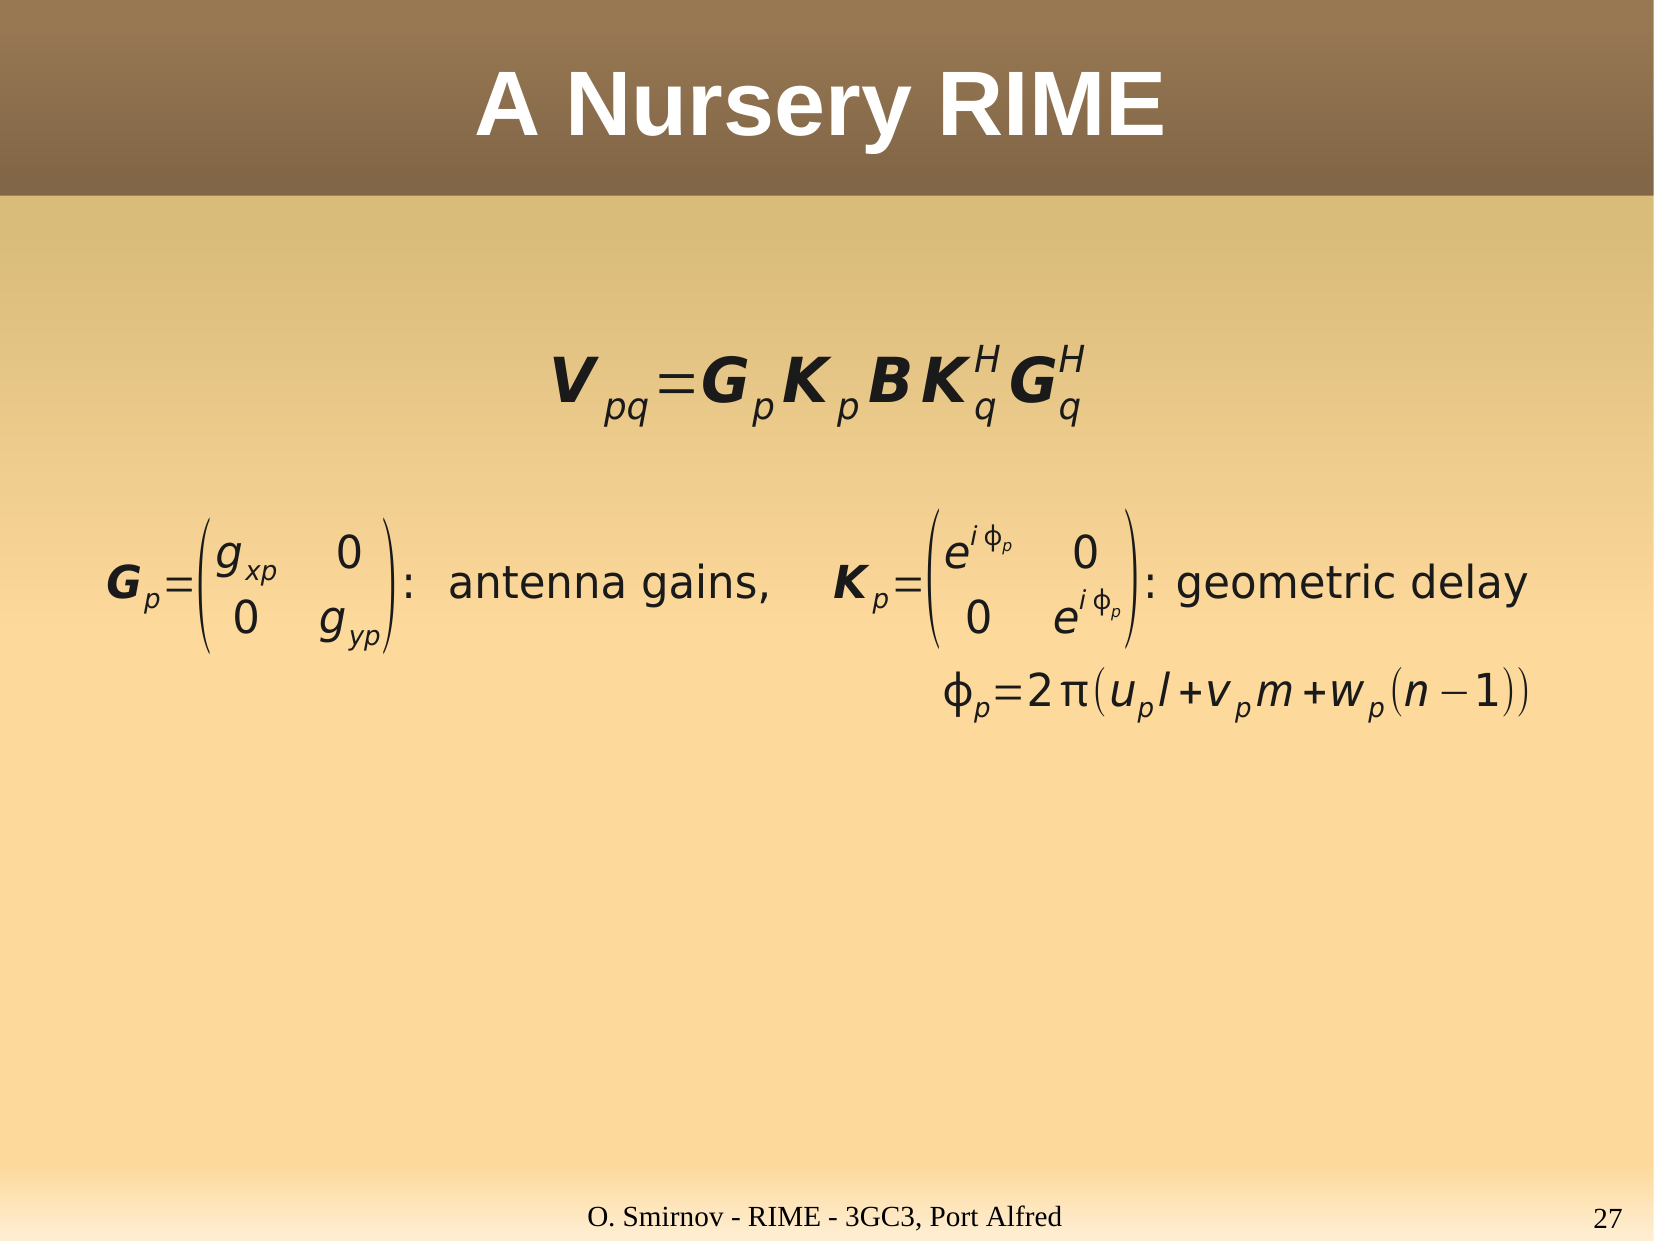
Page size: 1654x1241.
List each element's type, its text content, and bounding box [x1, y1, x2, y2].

chart [100, 337, 1538, 875]
title A Nursery RIME [76, 0, 1565, 208]
picture [0, 0, 1654, 1241]
